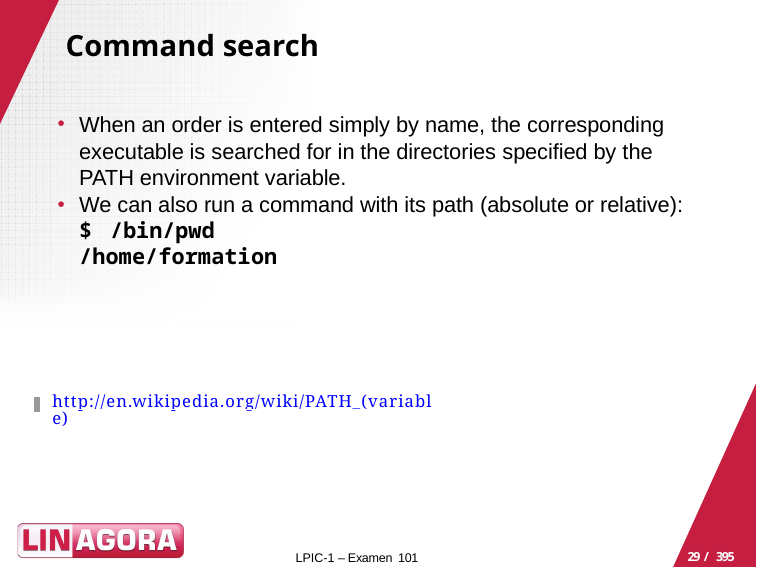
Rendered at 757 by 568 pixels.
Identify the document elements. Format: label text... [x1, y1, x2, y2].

text_box LPIC-1 – Examen 101 [293, 549, 420, 568]
text_box <number> / 395 [683, 549, 747, 568]
text_box [17, 520, 184, 562]
picture [0, 0, 352, 352]
text_box http://en.wikipedia.org/wiki/PATH_(variable) [50, 391, 443, 413]
text_box Command search [63, 26, 697, 110]
text_box When an order is entered simply by name, the corresponding executable is searched for in the directories specified by the PATH environment variable. We can also run a command with its path (absolute or relative): $ /bin/pwd /home/formation [55, 110, 697, 314]
